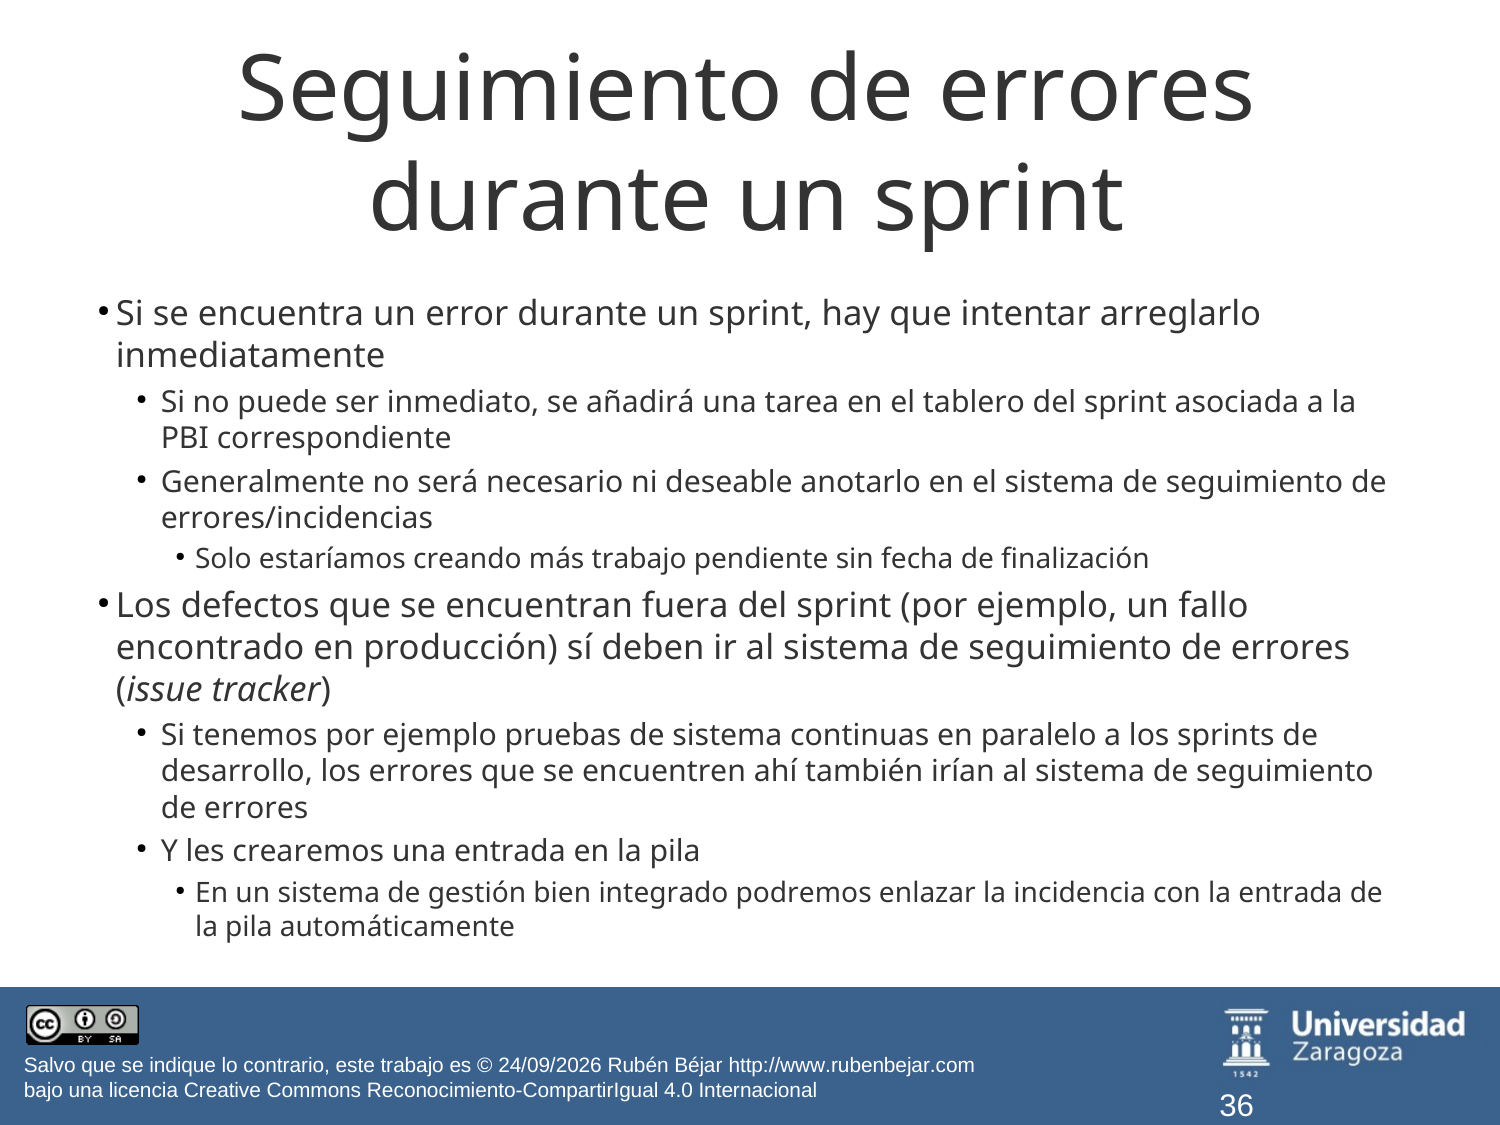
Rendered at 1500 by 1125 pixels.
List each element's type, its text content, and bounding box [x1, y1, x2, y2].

picture [0, 987, 1500, 1125]
list Si se encuentra un error durante un sprint, hay que intentar arreglarlo inmediatamente Si no puede ser inmediato, se añadirá una tarea en el tablero del sprint asociada a la PBI correspondiente Generalmente no será necesario ni deseable anotarlo en el sistema de seguimiento de errores/incidencias Solo estaríamos creando más trabajo pendiente sin fecha de finalización Los defectos que se encuentran fuera del sprint (por ejemplo, un fallo encontrado en producción) sí deben ir al sistema de seguimiento de errores (issue tracker) Si tenemos por ejemplo pruebas de sistema continuas en paralelo a los sprints de desarrollo, los errores que se encuentren ahí también irían al sistema de seguimiento de errores Y les crearemos una entrada en la pila En un sistema de gestión bien integrado podremos enlazar la incidencia con la entrada de la pila automáticamente [82, 283, 1418, 957]
title Seguimiento de errores durante un sprint [74, 20, 1420, 257]
